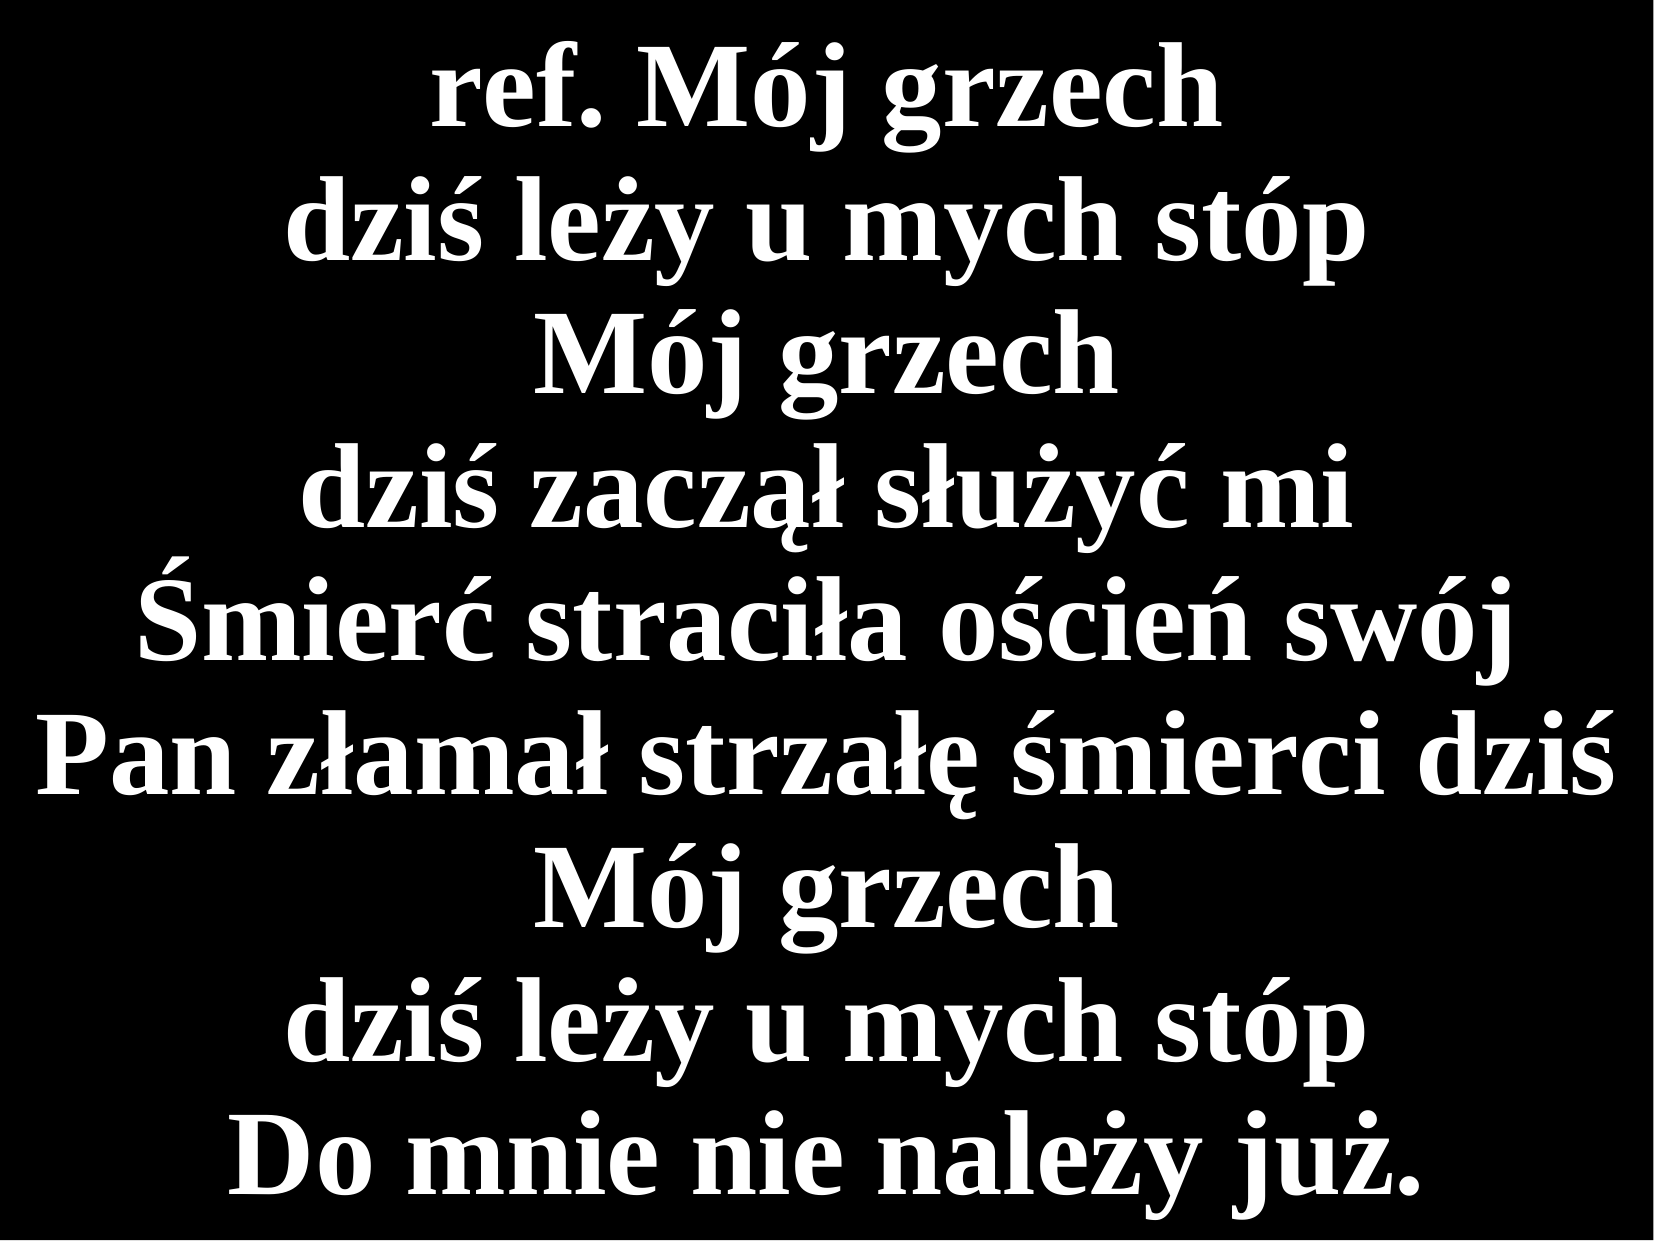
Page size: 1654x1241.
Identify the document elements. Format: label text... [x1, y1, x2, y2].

title ref. Mój grzech dziś leży u mych stóp Mój grzech dziś zaczął służyć mi Śmierć straciła oścień swój Pan złamał strzałę śmierci dziś Mój grzech dziś leży u mych stóp Do mnie nie należy już. [0, 0, 1654, 1241]
